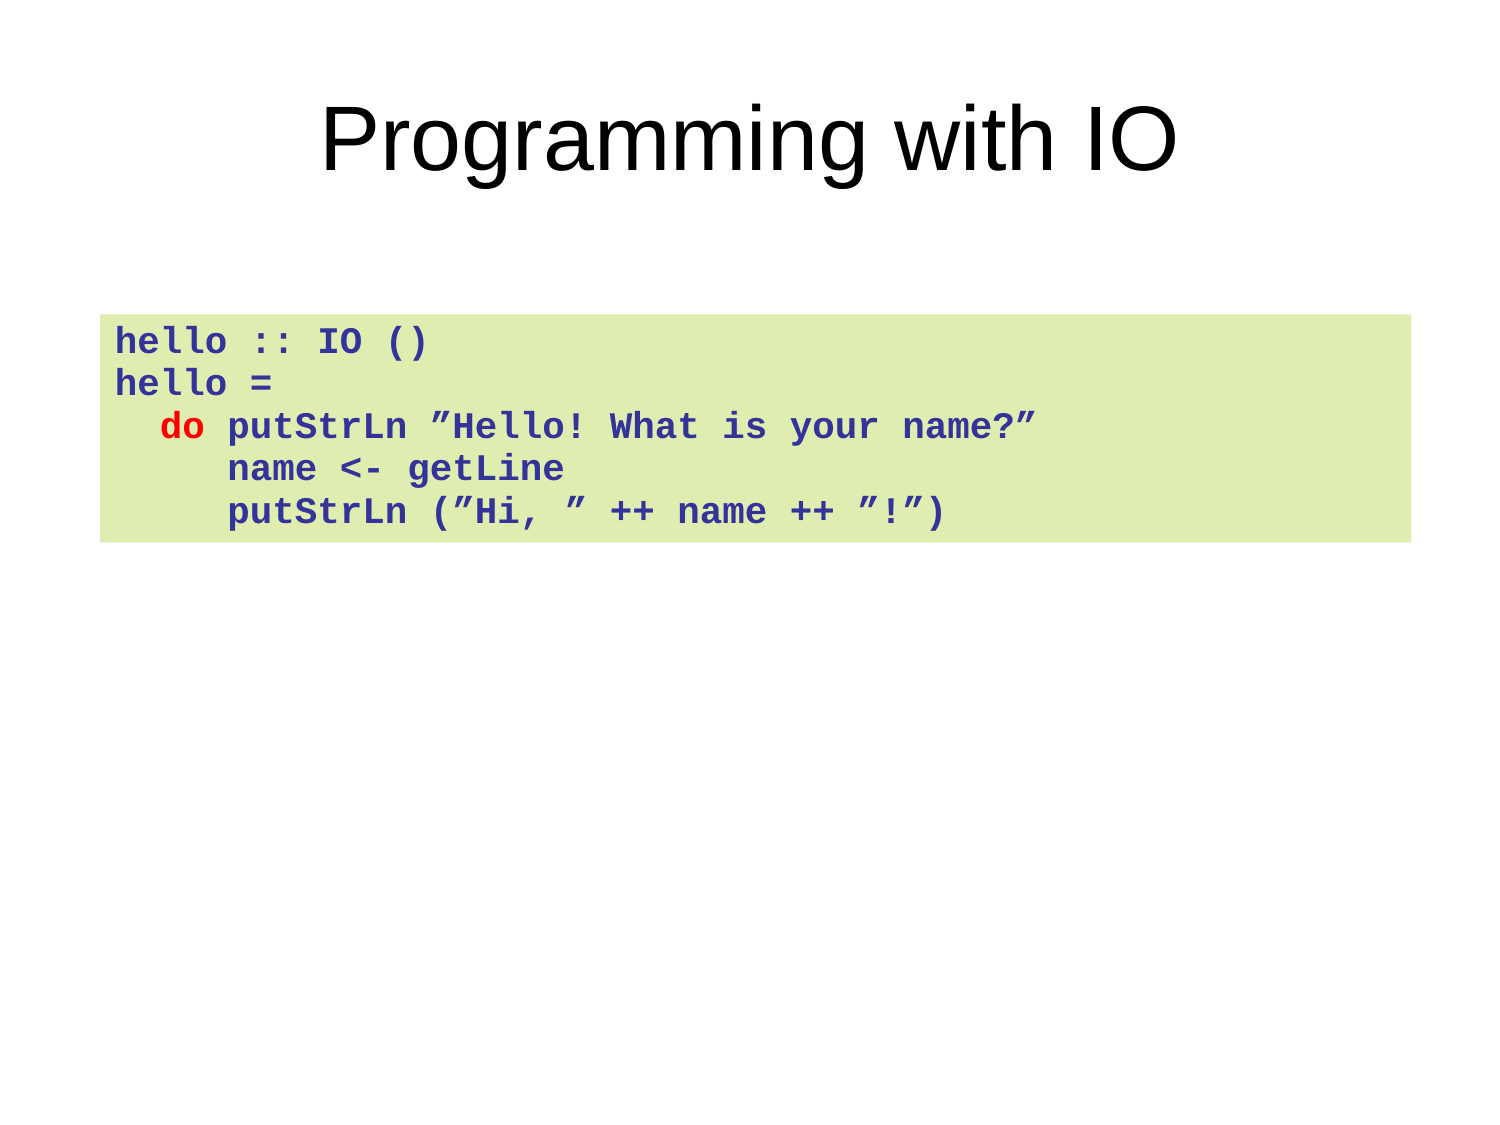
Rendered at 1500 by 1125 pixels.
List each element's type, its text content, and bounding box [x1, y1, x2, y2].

text_box hello :: IO () hello = do putStrLn ”Hello! What is your name?” name <- getLine putStrLn (”Hi, ” ++ name ++ ”!”) [100, 314, 1412, 543]
title Programming with IO [75, 45, 1426, 233]
